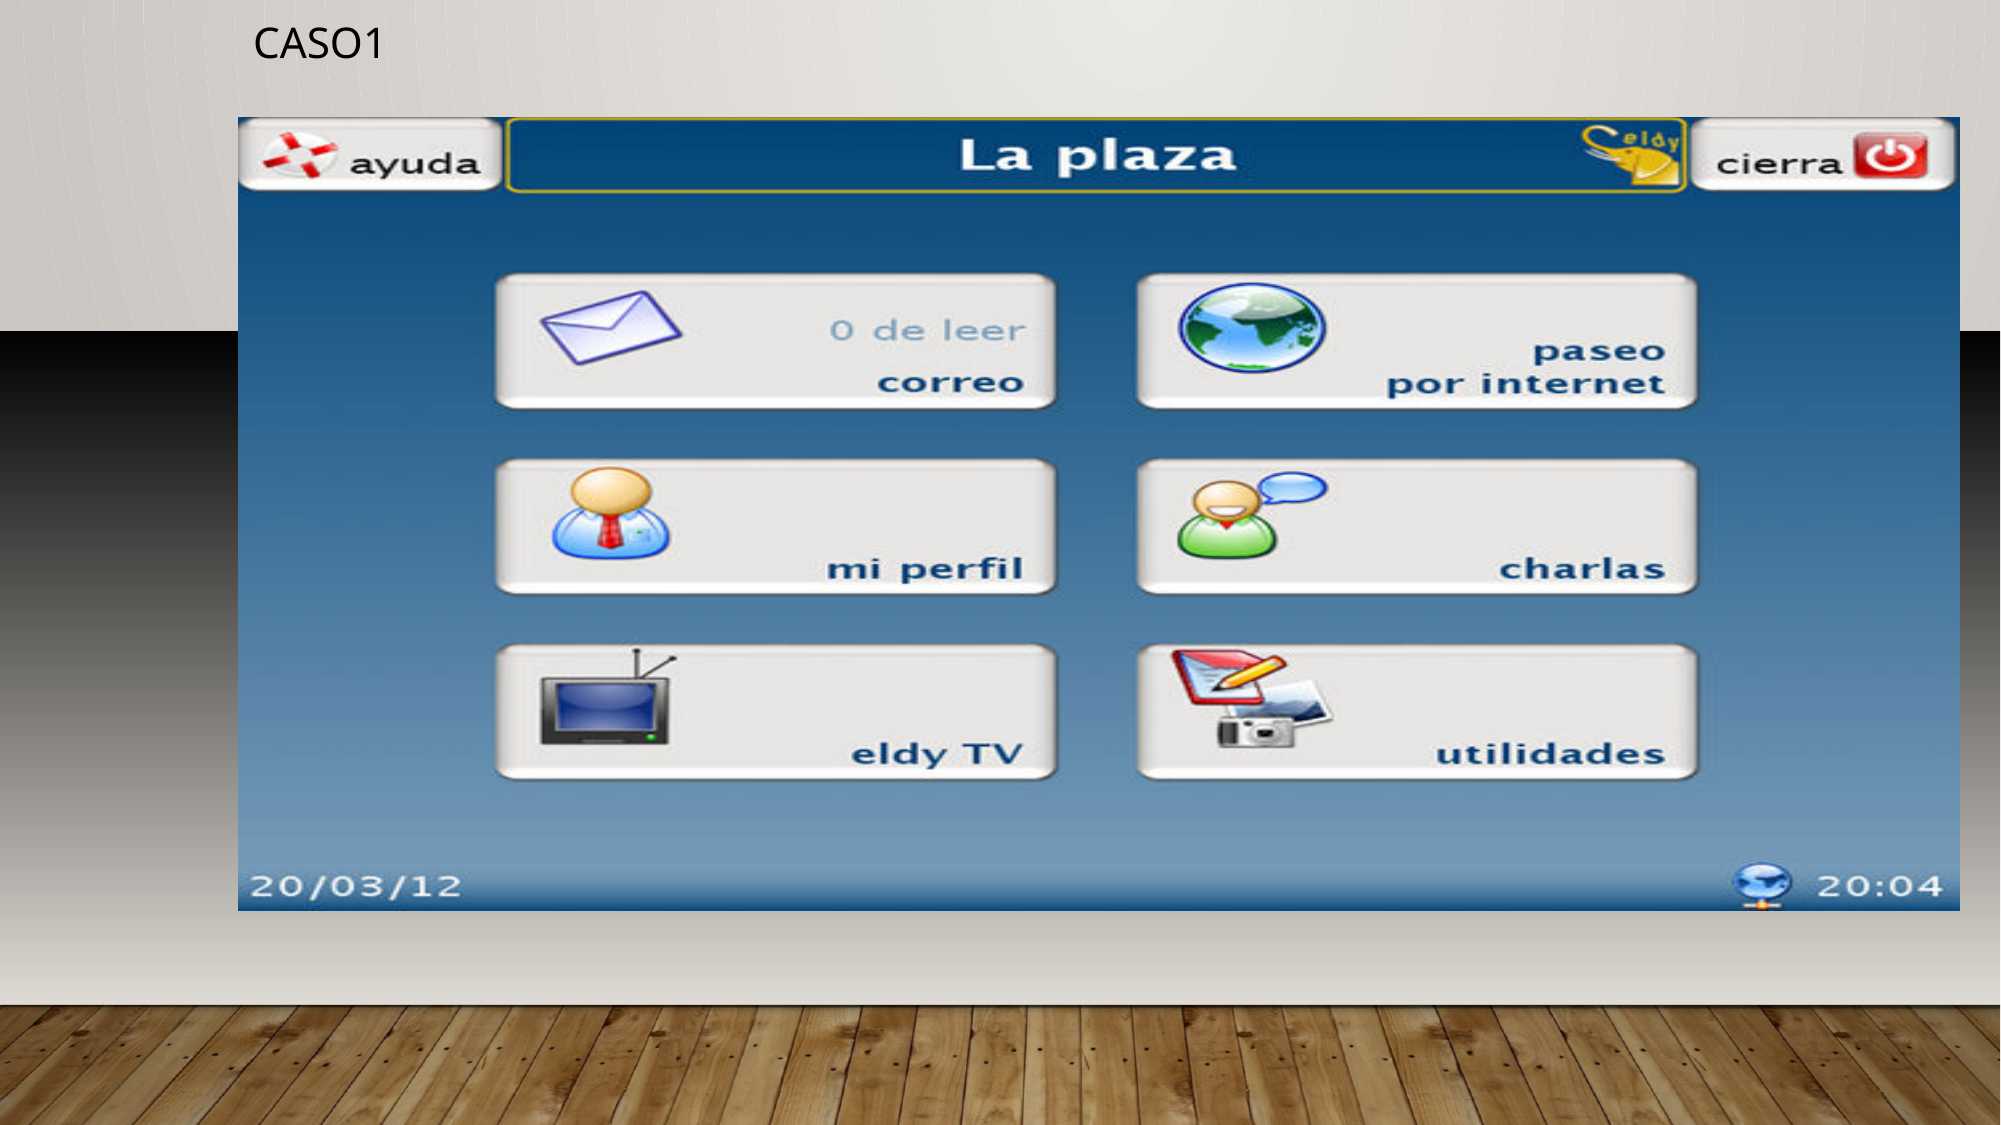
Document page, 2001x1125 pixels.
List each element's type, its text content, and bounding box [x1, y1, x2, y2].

picture [238, 117, 1960, 911]
title caso1 [238, 15, 1814, 76]
